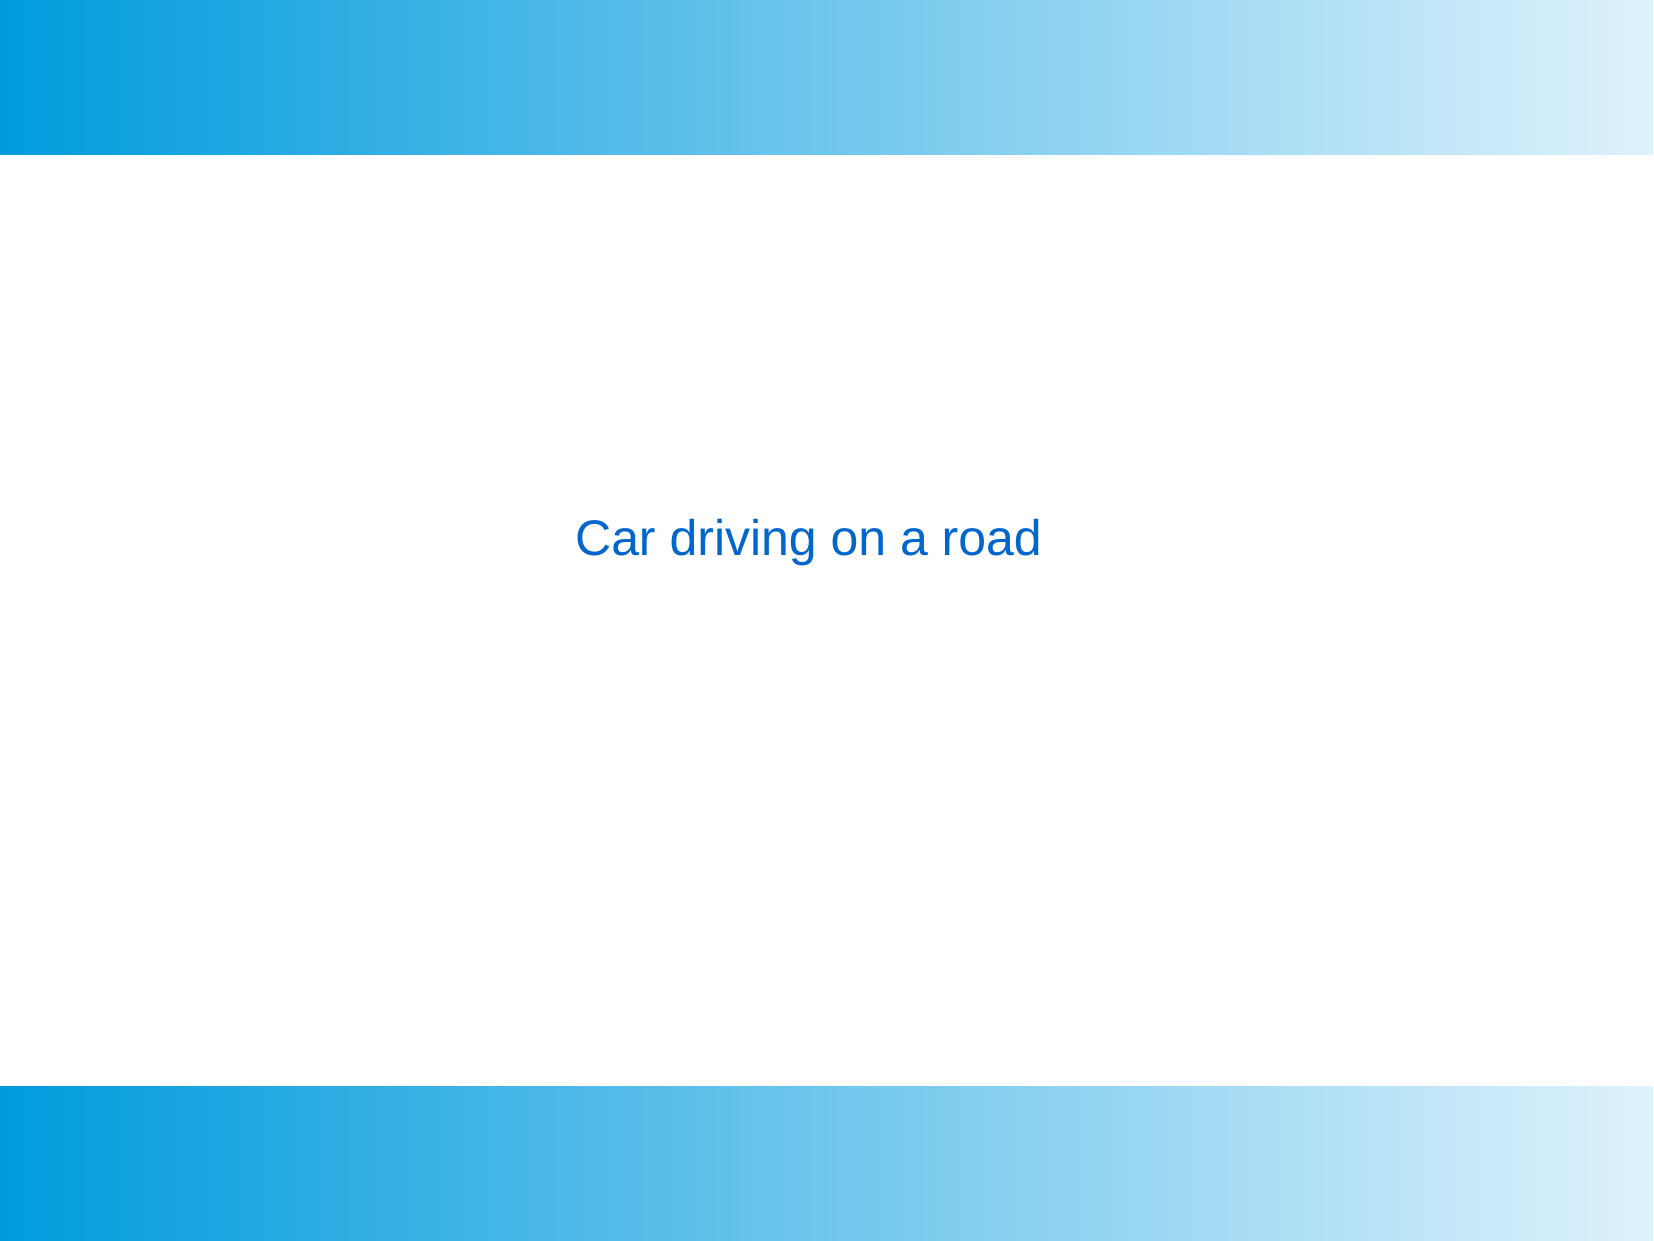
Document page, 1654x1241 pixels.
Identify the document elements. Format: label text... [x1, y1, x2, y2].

list Car driving on a road [82, 290, 1571, 1010]
